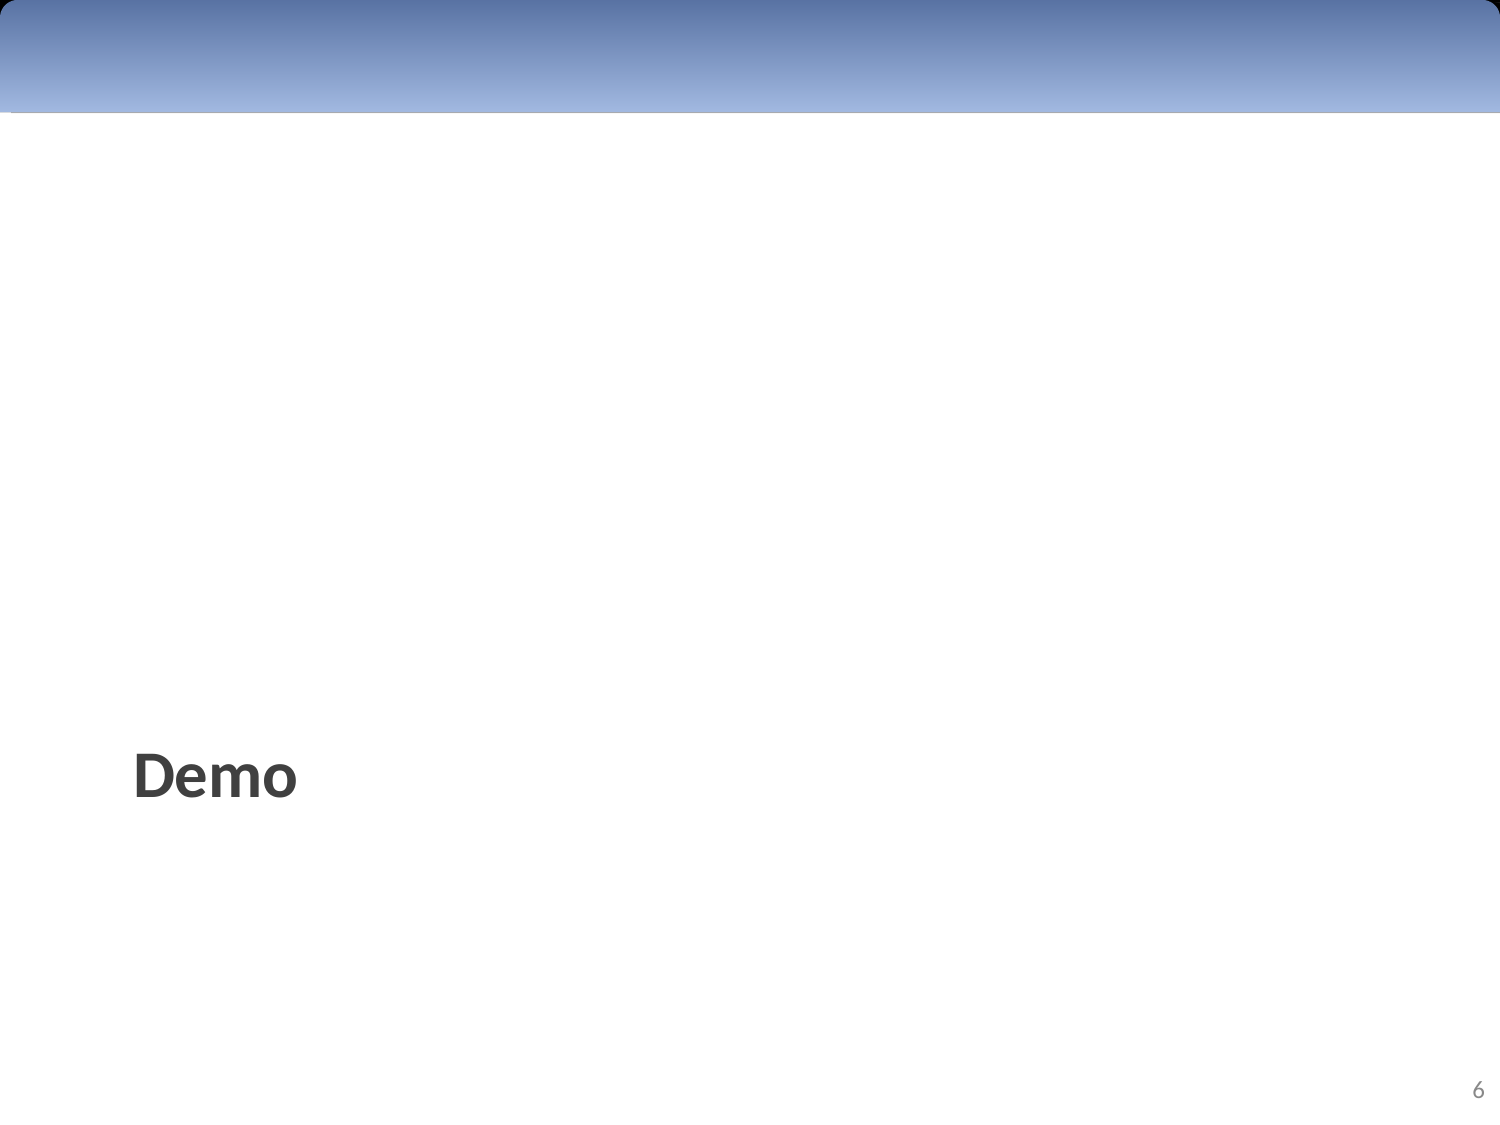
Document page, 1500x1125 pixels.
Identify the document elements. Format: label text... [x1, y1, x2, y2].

text_box Demo [118, 722, 1394, 947]
text_box <Nummer> [1325, 1060, 1500, 1116]
